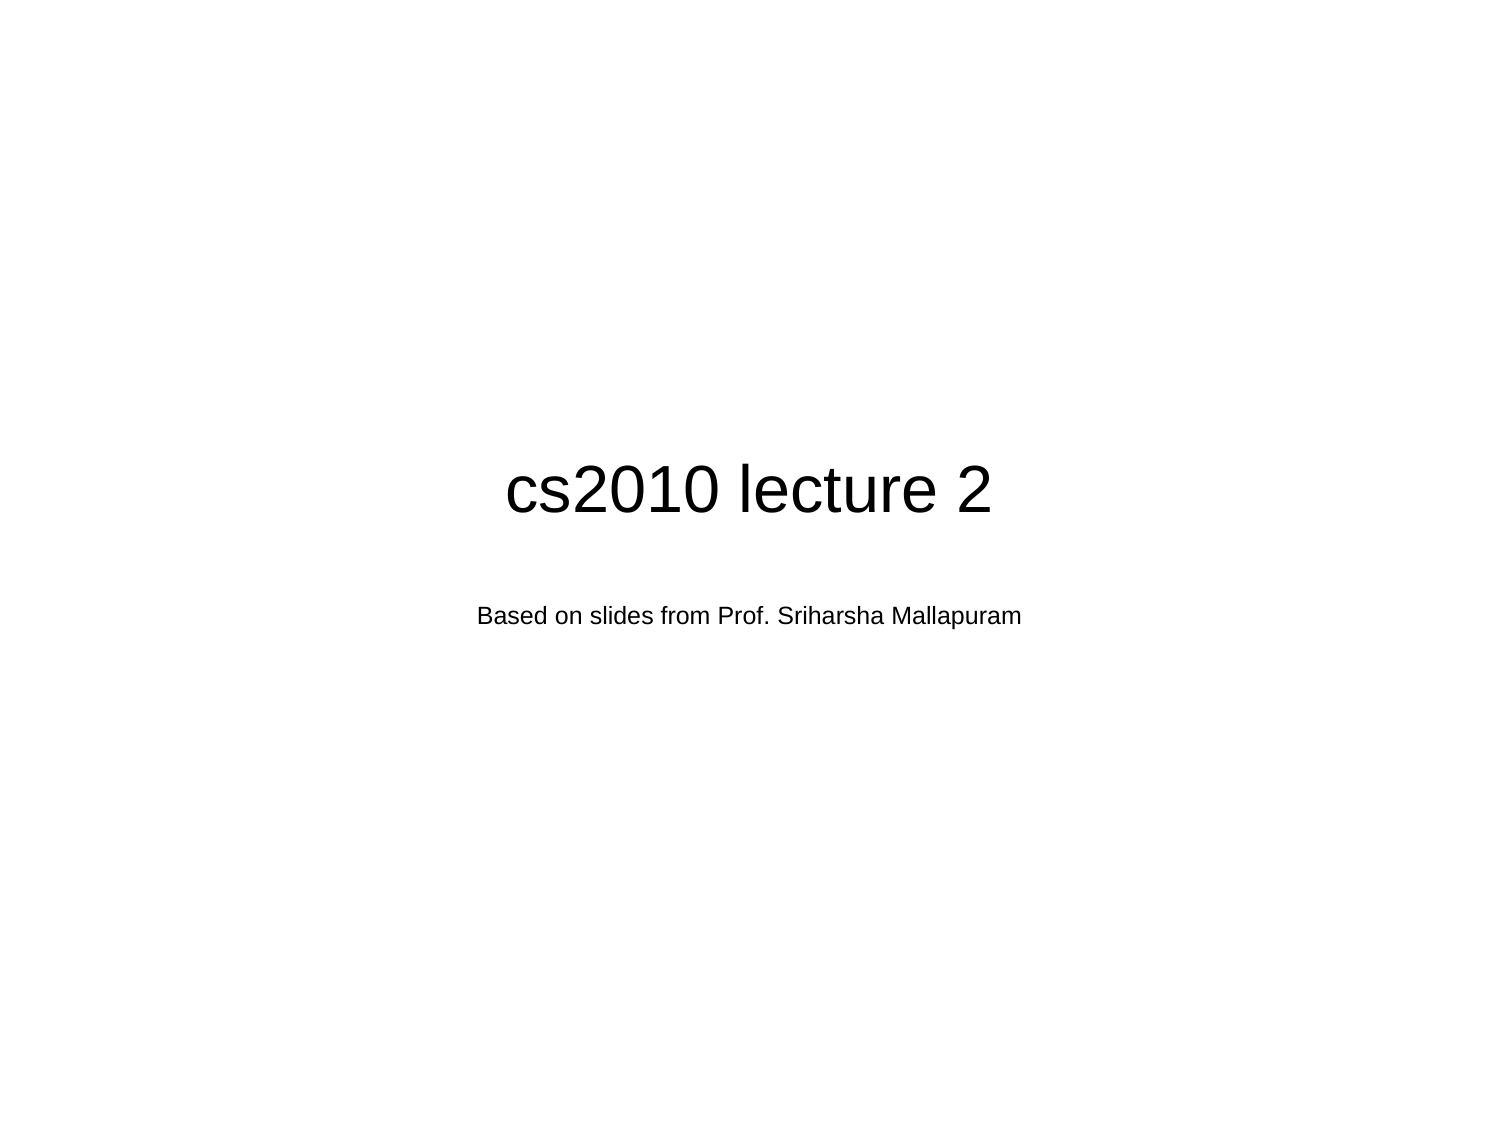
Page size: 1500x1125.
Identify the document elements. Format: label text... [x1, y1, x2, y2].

subtitle cs2010 lecture 2 Based on slides from Prof. Sriharsha Mallapuram [75, 143, 1425, 1013]
